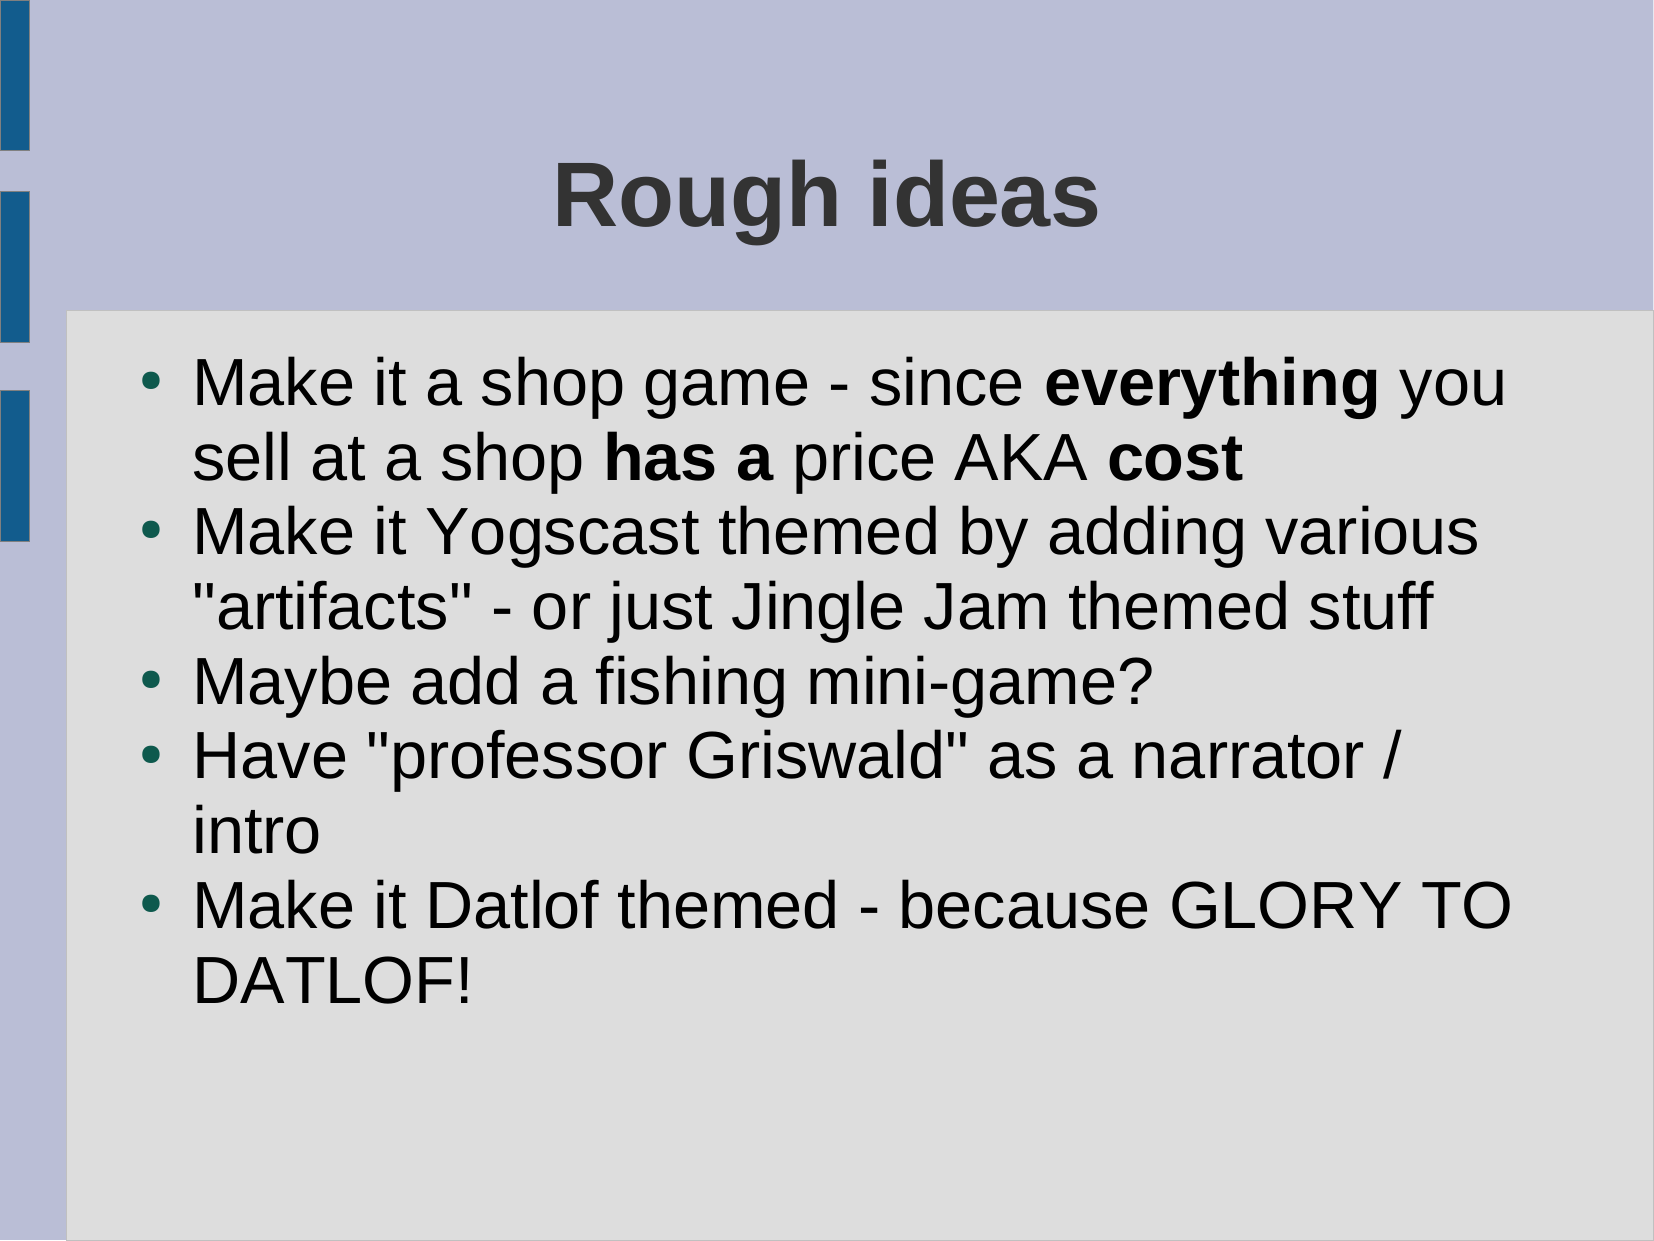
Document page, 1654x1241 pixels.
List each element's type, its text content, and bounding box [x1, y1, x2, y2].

title Rough ideas [121, 91, 1534, 299]
list Make it a shop game - since everything you sell at a shop has a price AKA cost Make it Yogscast themed by adding various "artifacts" - or just Jingle Jam themed stuff Maybe add a fishing mini-game? Have "professor Griswald" as a narrator / intro Make it Datlof themed - because GLORY TO DATLOF! [121, 344, 1534, 1127]
